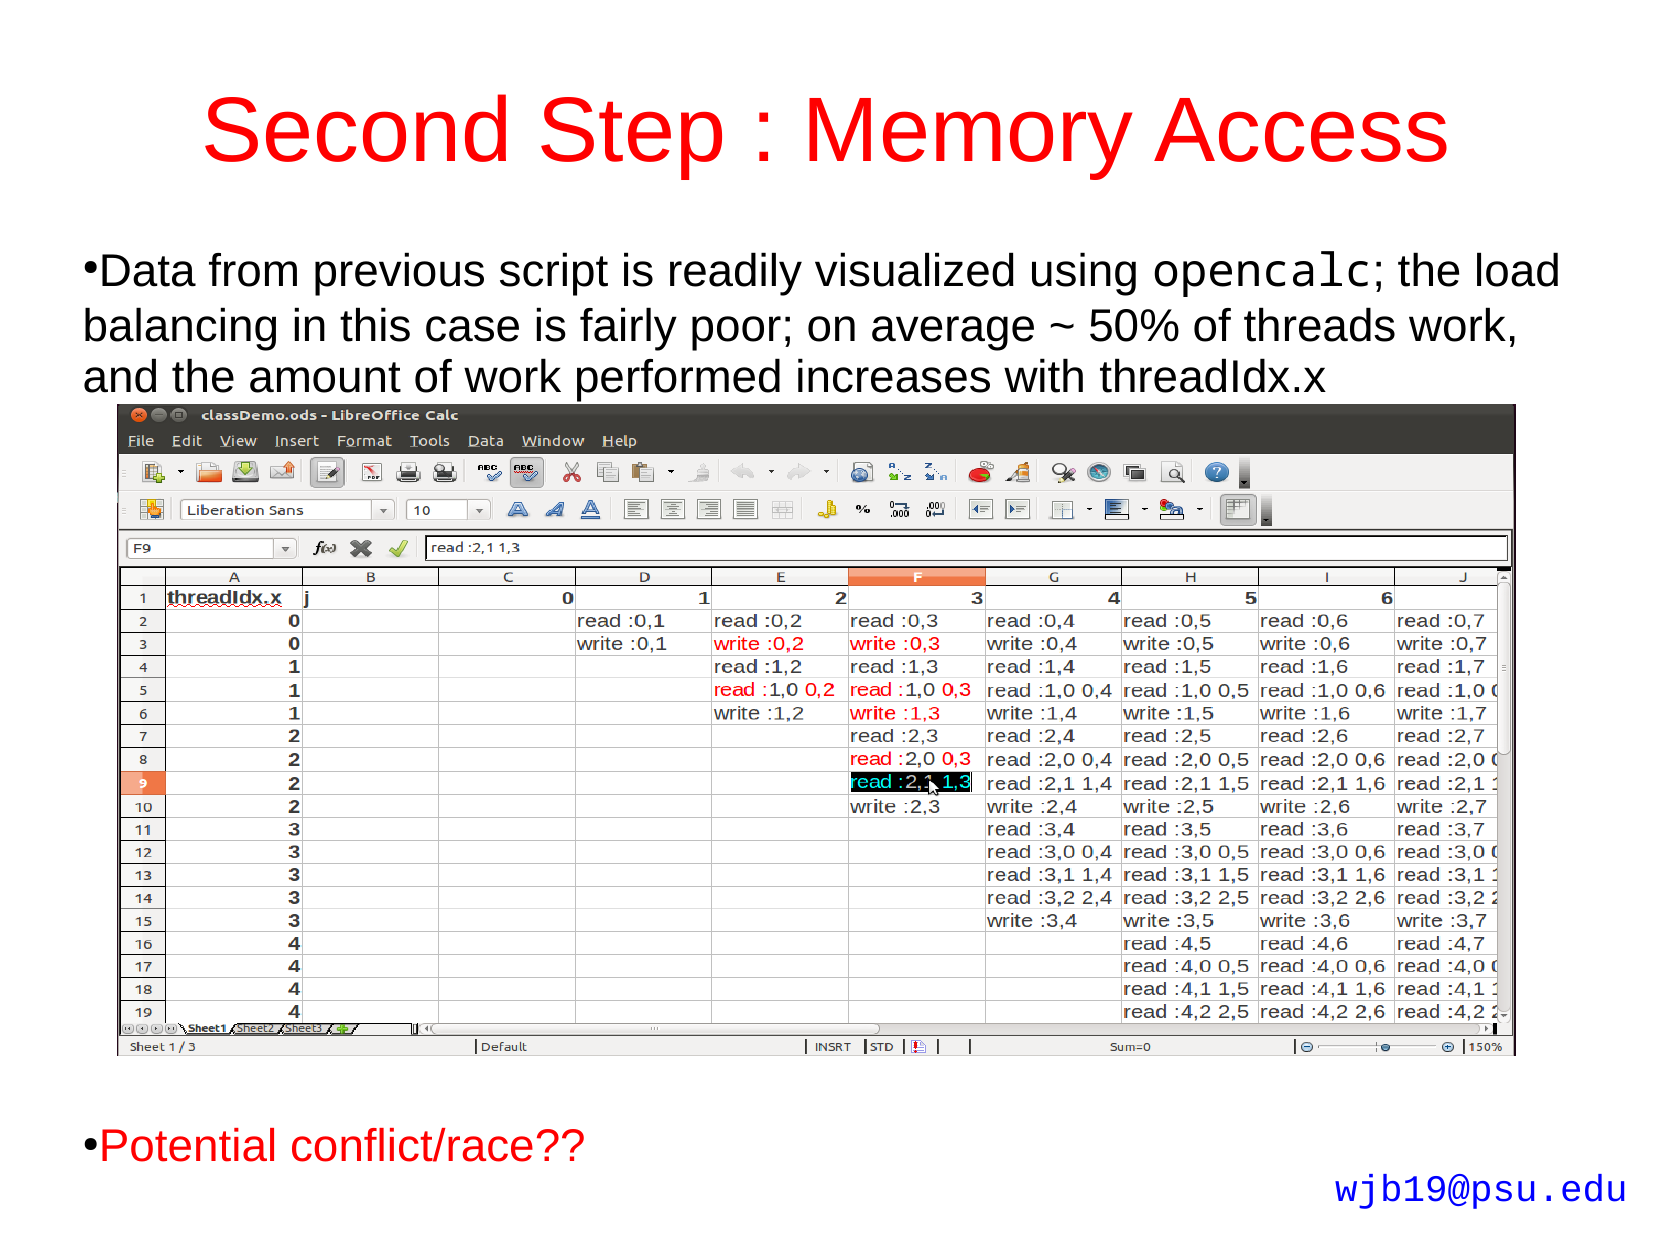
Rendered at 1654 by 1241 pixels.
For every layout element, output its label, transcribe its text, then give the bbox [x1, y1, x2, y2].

subtitle Data from previous script is readily visualized using opencalc; the load balancing in this case is fairly poor; on average ~ 50% of threads work, and the amount of work performed increases with threadIdx.x Potential conflict/race?? [82, 237, 1571, 1241]
title Second Step : Memory Access [82, 25, 1571, 233]
picture [117, 404, 1516, 1056]
text_box wjb19@psu.edu [1320, 1162, 1643, 1220]
